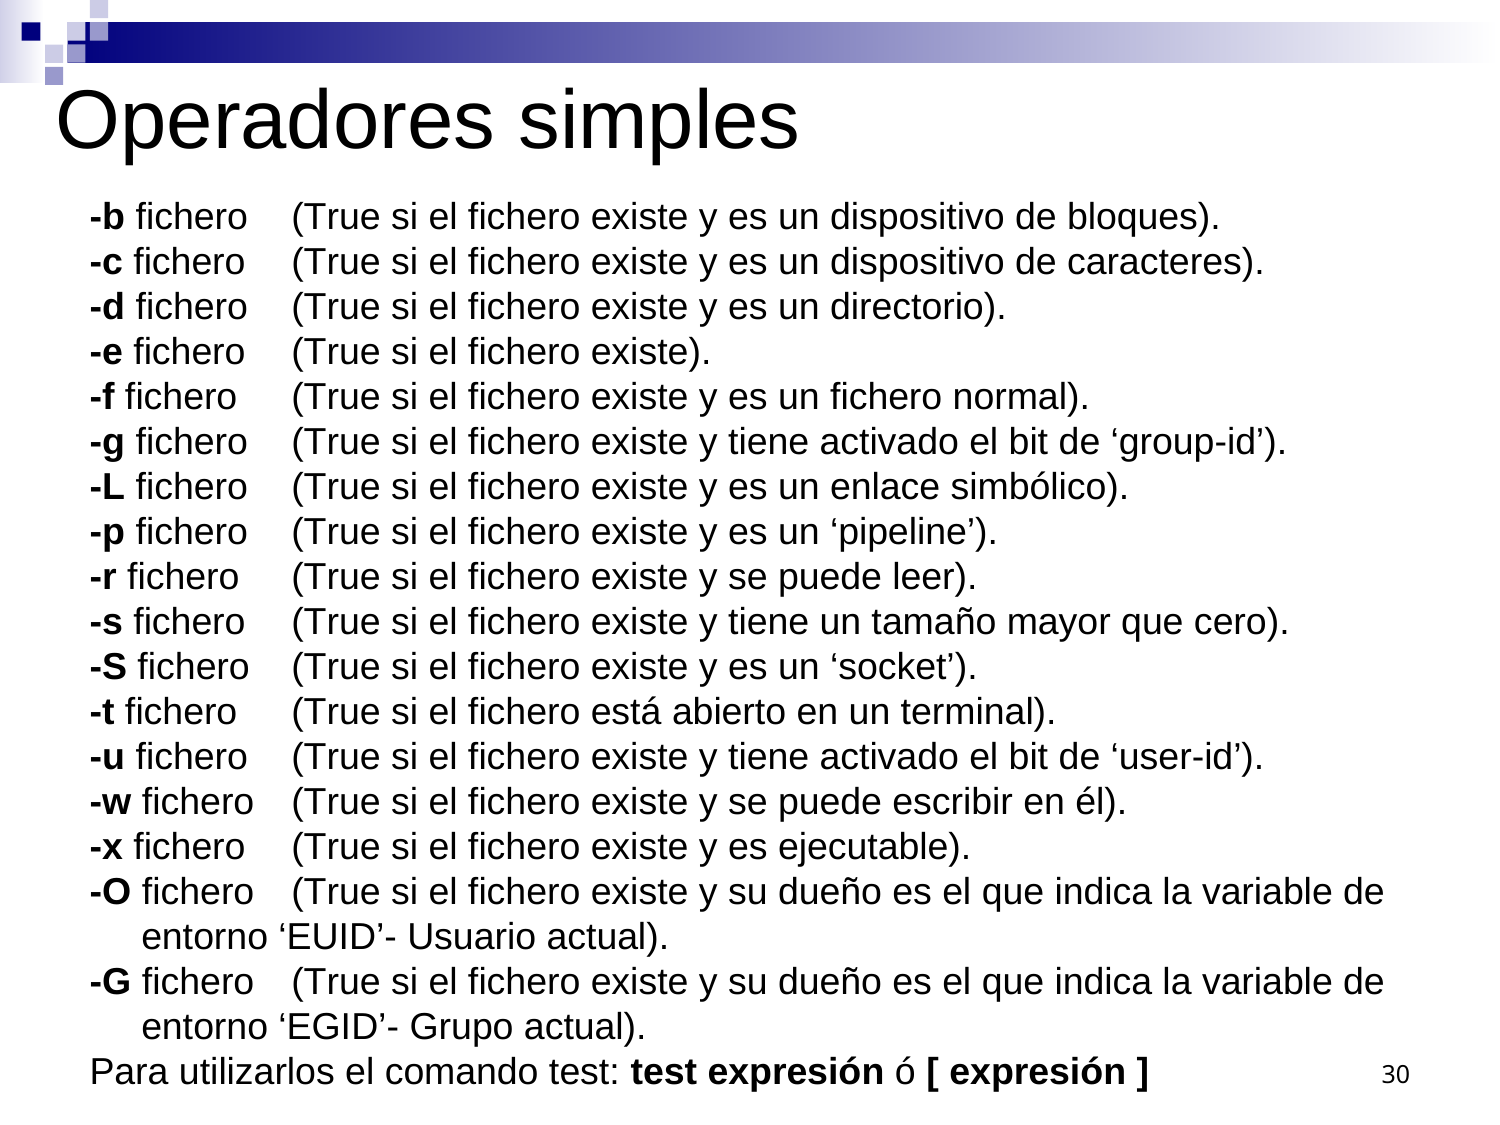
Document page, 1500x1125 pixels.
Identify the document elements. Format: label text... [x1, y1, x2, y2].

text_box Operadores simples [41, 57, 1500, 173]
text_box -b fichero (True si el fichero existe y es un dispositivo de bloques). -c fichero (True si el fichero existe y es un dispositivo de caracteres). -d fichero (True si el fichero existe y es un directorio). -e fichero (True si el fichero existe). -f fichero (True si el fichero existe y es un fichero normal). -g fichero (True si el fichero existe y tiene activado el bit de ‘group-id’). -L fichero (True si el fichero existe y es un enlace simbólico). -p fichero (True si el fichero existe y es un ‘pipeline’). -r fichero (True si el fichero existe y se puede leer). -s fichero (True si el fichero existe y tiene un tamaño mayor que cero). -S fichero (True si el fichero existe y es un ‘socket’). -t fichero (True si el fichero está abierto en un terminal). -u fichero (True si el fichero existe y tiene activado el bit de ‘user-id’). -w fichero (True si el fichero existe y se puede escribir en él). -x fichero (True si el fichero existe y es ejecutable). -O fichero (True si el fichero existe y su dueño es el que indica la variable de entorno ‘EUID’- Usuario actual). -G fichero (True si el fichero existe y su dueño es el que indica la variable de entorno ‘EGID’- Grupo actual). Para utilizarlos el comando test: test expresión ó [ expresión ] [70, 184, 1500, 1024]
text_box <número> [1074, 1025, 1426, 1101]
